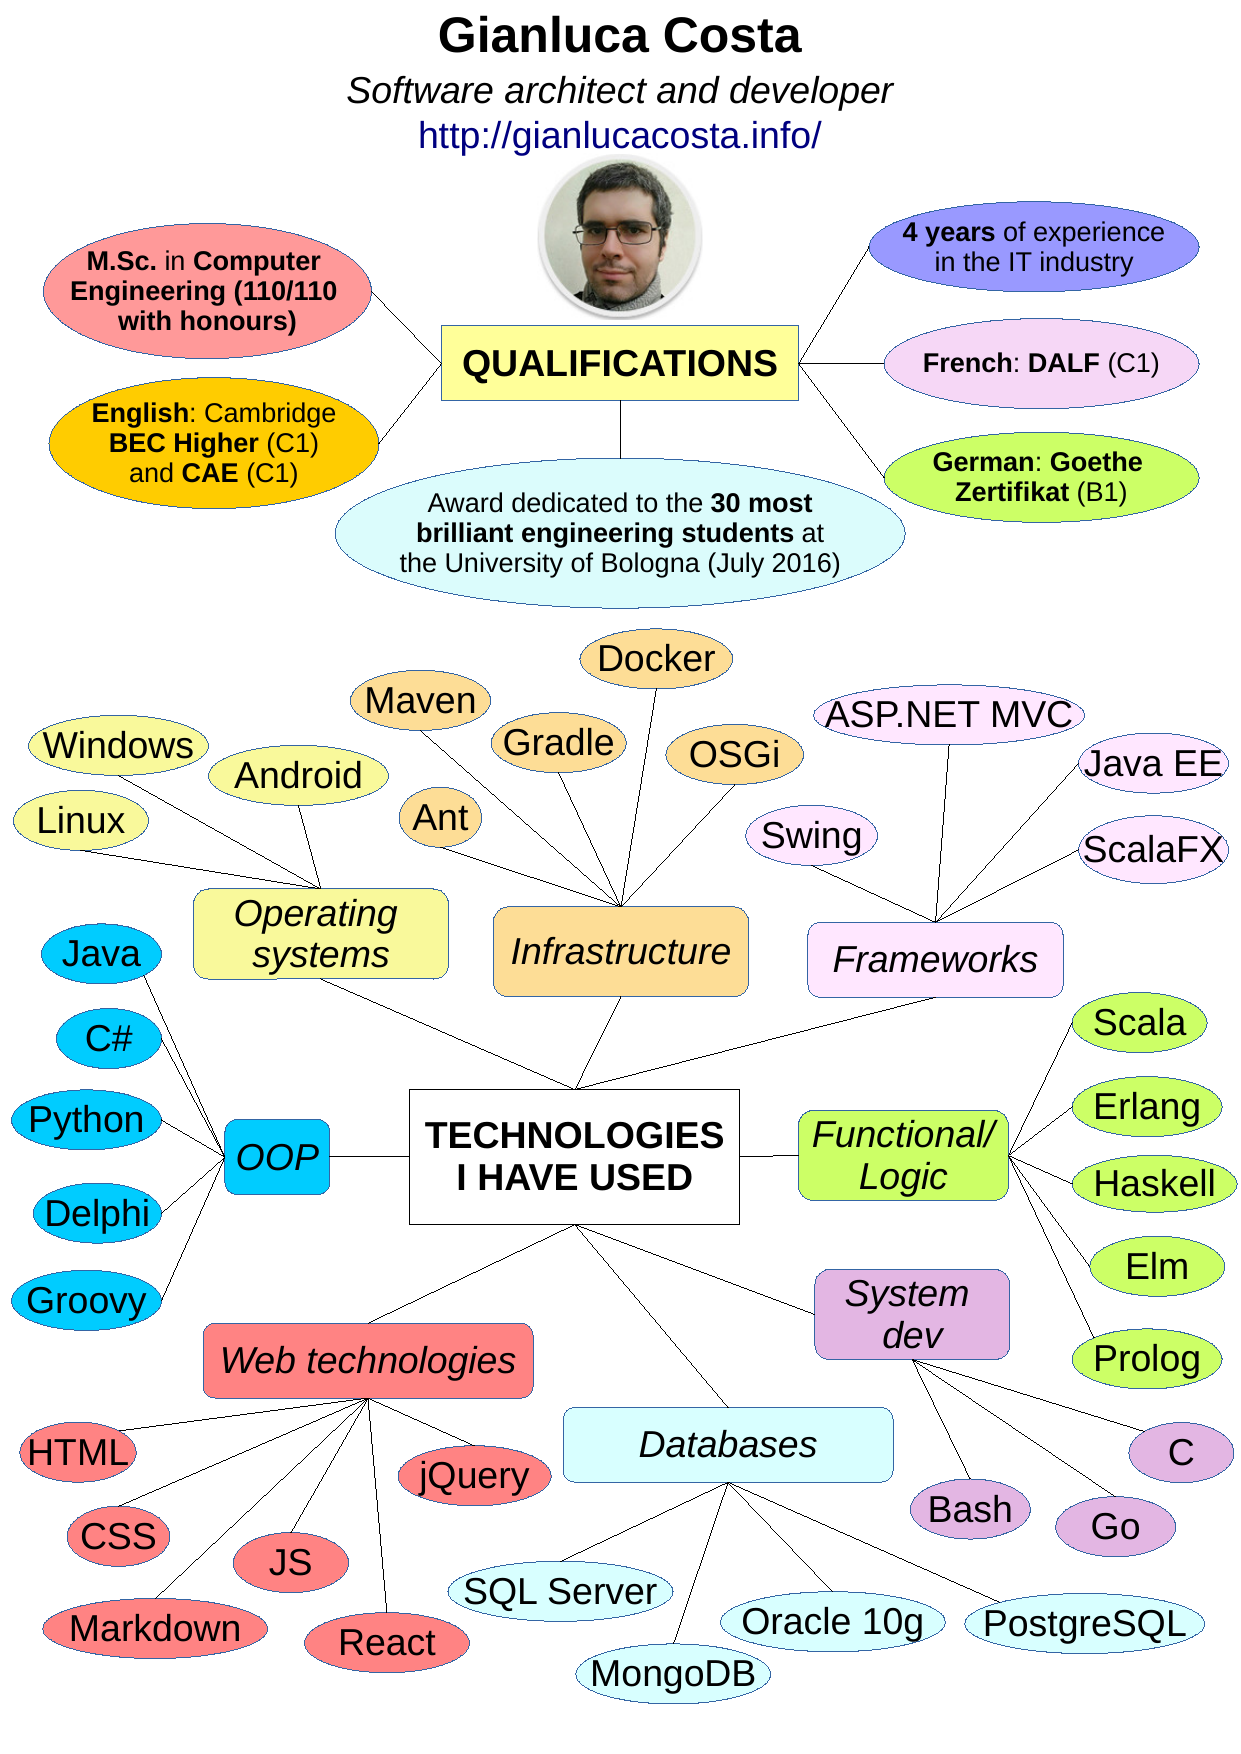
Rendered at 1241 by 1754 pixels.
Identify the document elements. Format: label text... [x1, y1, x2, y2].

text_box Functional/ Logic [798, 1110, 1009, 1201]
text_box System dev [814, 1269, 1010, 1360]
text_box Haskell [1072, 1155, 1238, 1213]
text_box Android [208, 745, 389, 806]
text_box SQL Server [447, 1561, 674, 1622]
text_box Gradle [491, 712, 627, 773]
text_box C [1128, 1422, 1234, 1483]
text_box React [304, 1612, 470, 1673]
text_box Python [11, 1089, 162, 1150]
text_box CSS [67, 1506, 170, 1567]
text_box Docker [579, 628, 733, 689]
text_box JS [233, 1532, 349, 1593]
text_box Java EE [1078, 733, 1229, 794]
text_box Web technologies [203, 1323, 534, 1399]
text_box Windows [28, 715, 209, 776]
text_box jQuery [398, 1445, 552, 1506]
text_box Swing [745, 805, 878, 866]
text_box MongoDB [575, 1643, 771, 1704]
text_box Markdown [42, 1598, 268, 1659]
text_box German: Goethe Zertifikat (B1) [884, 432, 1200, 523]
text_box Oracle 10g [720, 1591, 946, 1652]
text_box TECHNOLOGIES I HAVE USED [409, 1089, 740, 1225]
text_box 4 years of experience in the IT industry [869, 201, 1200, 292]
text_box French: DALF (C1) [884, 318, 1200, 409]
text_box Databases [563, 1407, 894, 1483]
text_box Java [41, 923, 162, 984]
text_box Bash [910, 1478, 1031, 1540]
text_box Linux [13, 790, 149, 851]
text_box PostgreSQL [964, 1593, 1205, 1654]
text_box OOP [224, 1119, 330, 1195]
text_box OSGi [665, 724, 804, 785]
text_box Delphi [33, 1183, 162, 1244]
text_box Scala [1072, 992, 1208, 1053]
text_box Prolog [1072, 1328, 1223, 1389]
text_box http://gianlucacosta.info/ [403, 106, 837, 164]
text_box Maven [350, 670, 491, 731]
text_box Go [1055, 1496, 1176, 1557]
text_box HTML [19, 1422, 137, 1483]
text_box M.Sc. in Computer Engineering (110/110 with honours) [43, 223, 372, 359]
text_box C# [56, 1008, 162, 1069]
text_box English: Cambridge BEC Higher (C1) and CAE (C1) [48, 377, 379, 509]
text_box QUALIFICATIONS [441, 325, 799, 401]
picture [537, 153, 703, 320]
text_box ScalaFX [1078, 815, 1229, 884]
text_box Frameworks [807, 922, 1064, 998]
text_box Gianluca Costa [423, 0, 817, 61]
text_box Groovy [11, 1270, 162, 1331]
text_box Erlang [1072, 1076, 1223, 1137]
text_box Software architect and developer [331, 61, 909, 119]
text_box Operating systems [193, 888, 449, 980]
text_box Elm [1089, 1236, 1225, 1297]
text_box Award dedicated to the 30 most brilliant engineering students at the University of Bologna (July 2016) [335, 458, 906, 609]
text_box Ant [399, 787, 482, 848]
text_box Infrastructure [493, 906, 749, 997]
text_box ASP.NET MVC [813, 684, 1085, 745]
